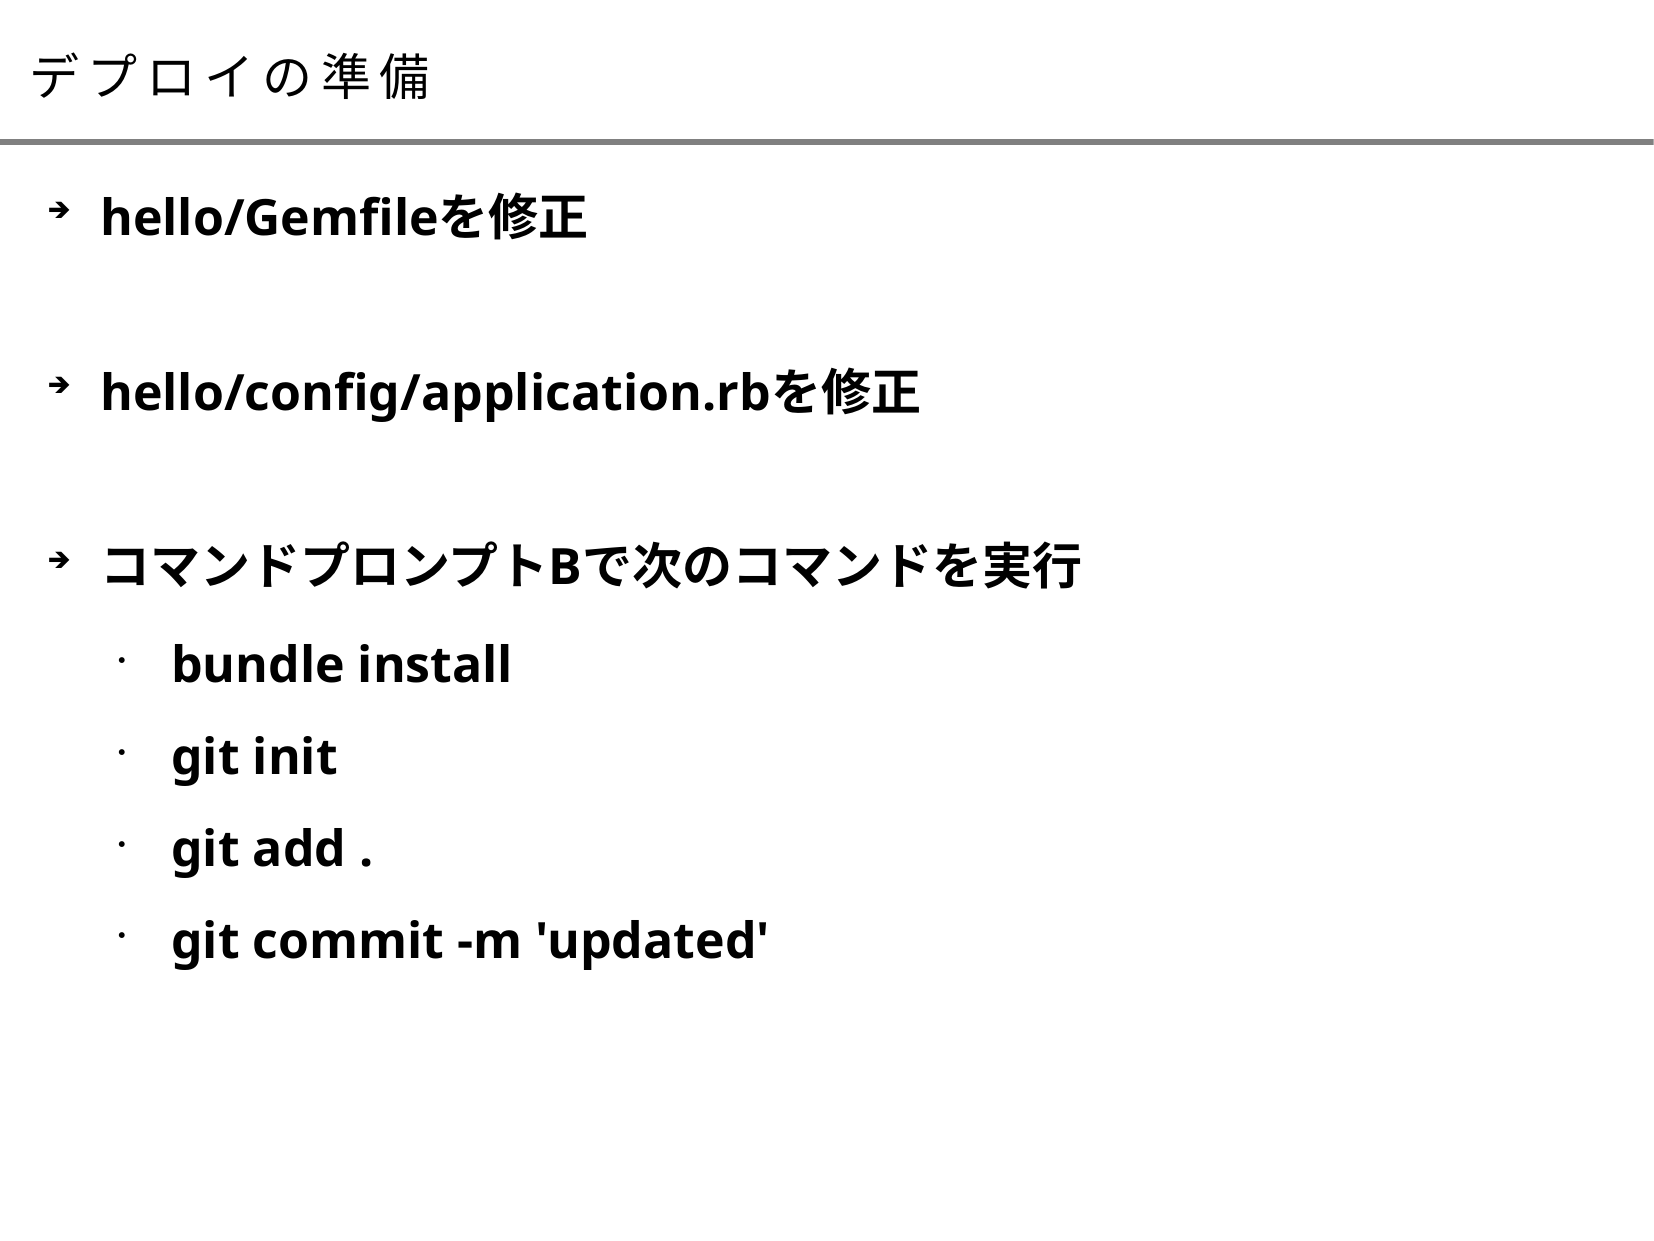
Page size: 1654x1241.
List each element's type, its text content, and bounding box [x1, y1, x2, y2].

list hello/Gemfileを修正 hello/config/application.rbを修正 コマンドプロンプトBで次のコマンドを実行 bundle install git init git add . git commit -m 'updated' [29, 177, 1625, 1152]
title デプロイの準備 [29, 29, 1625, 119]
